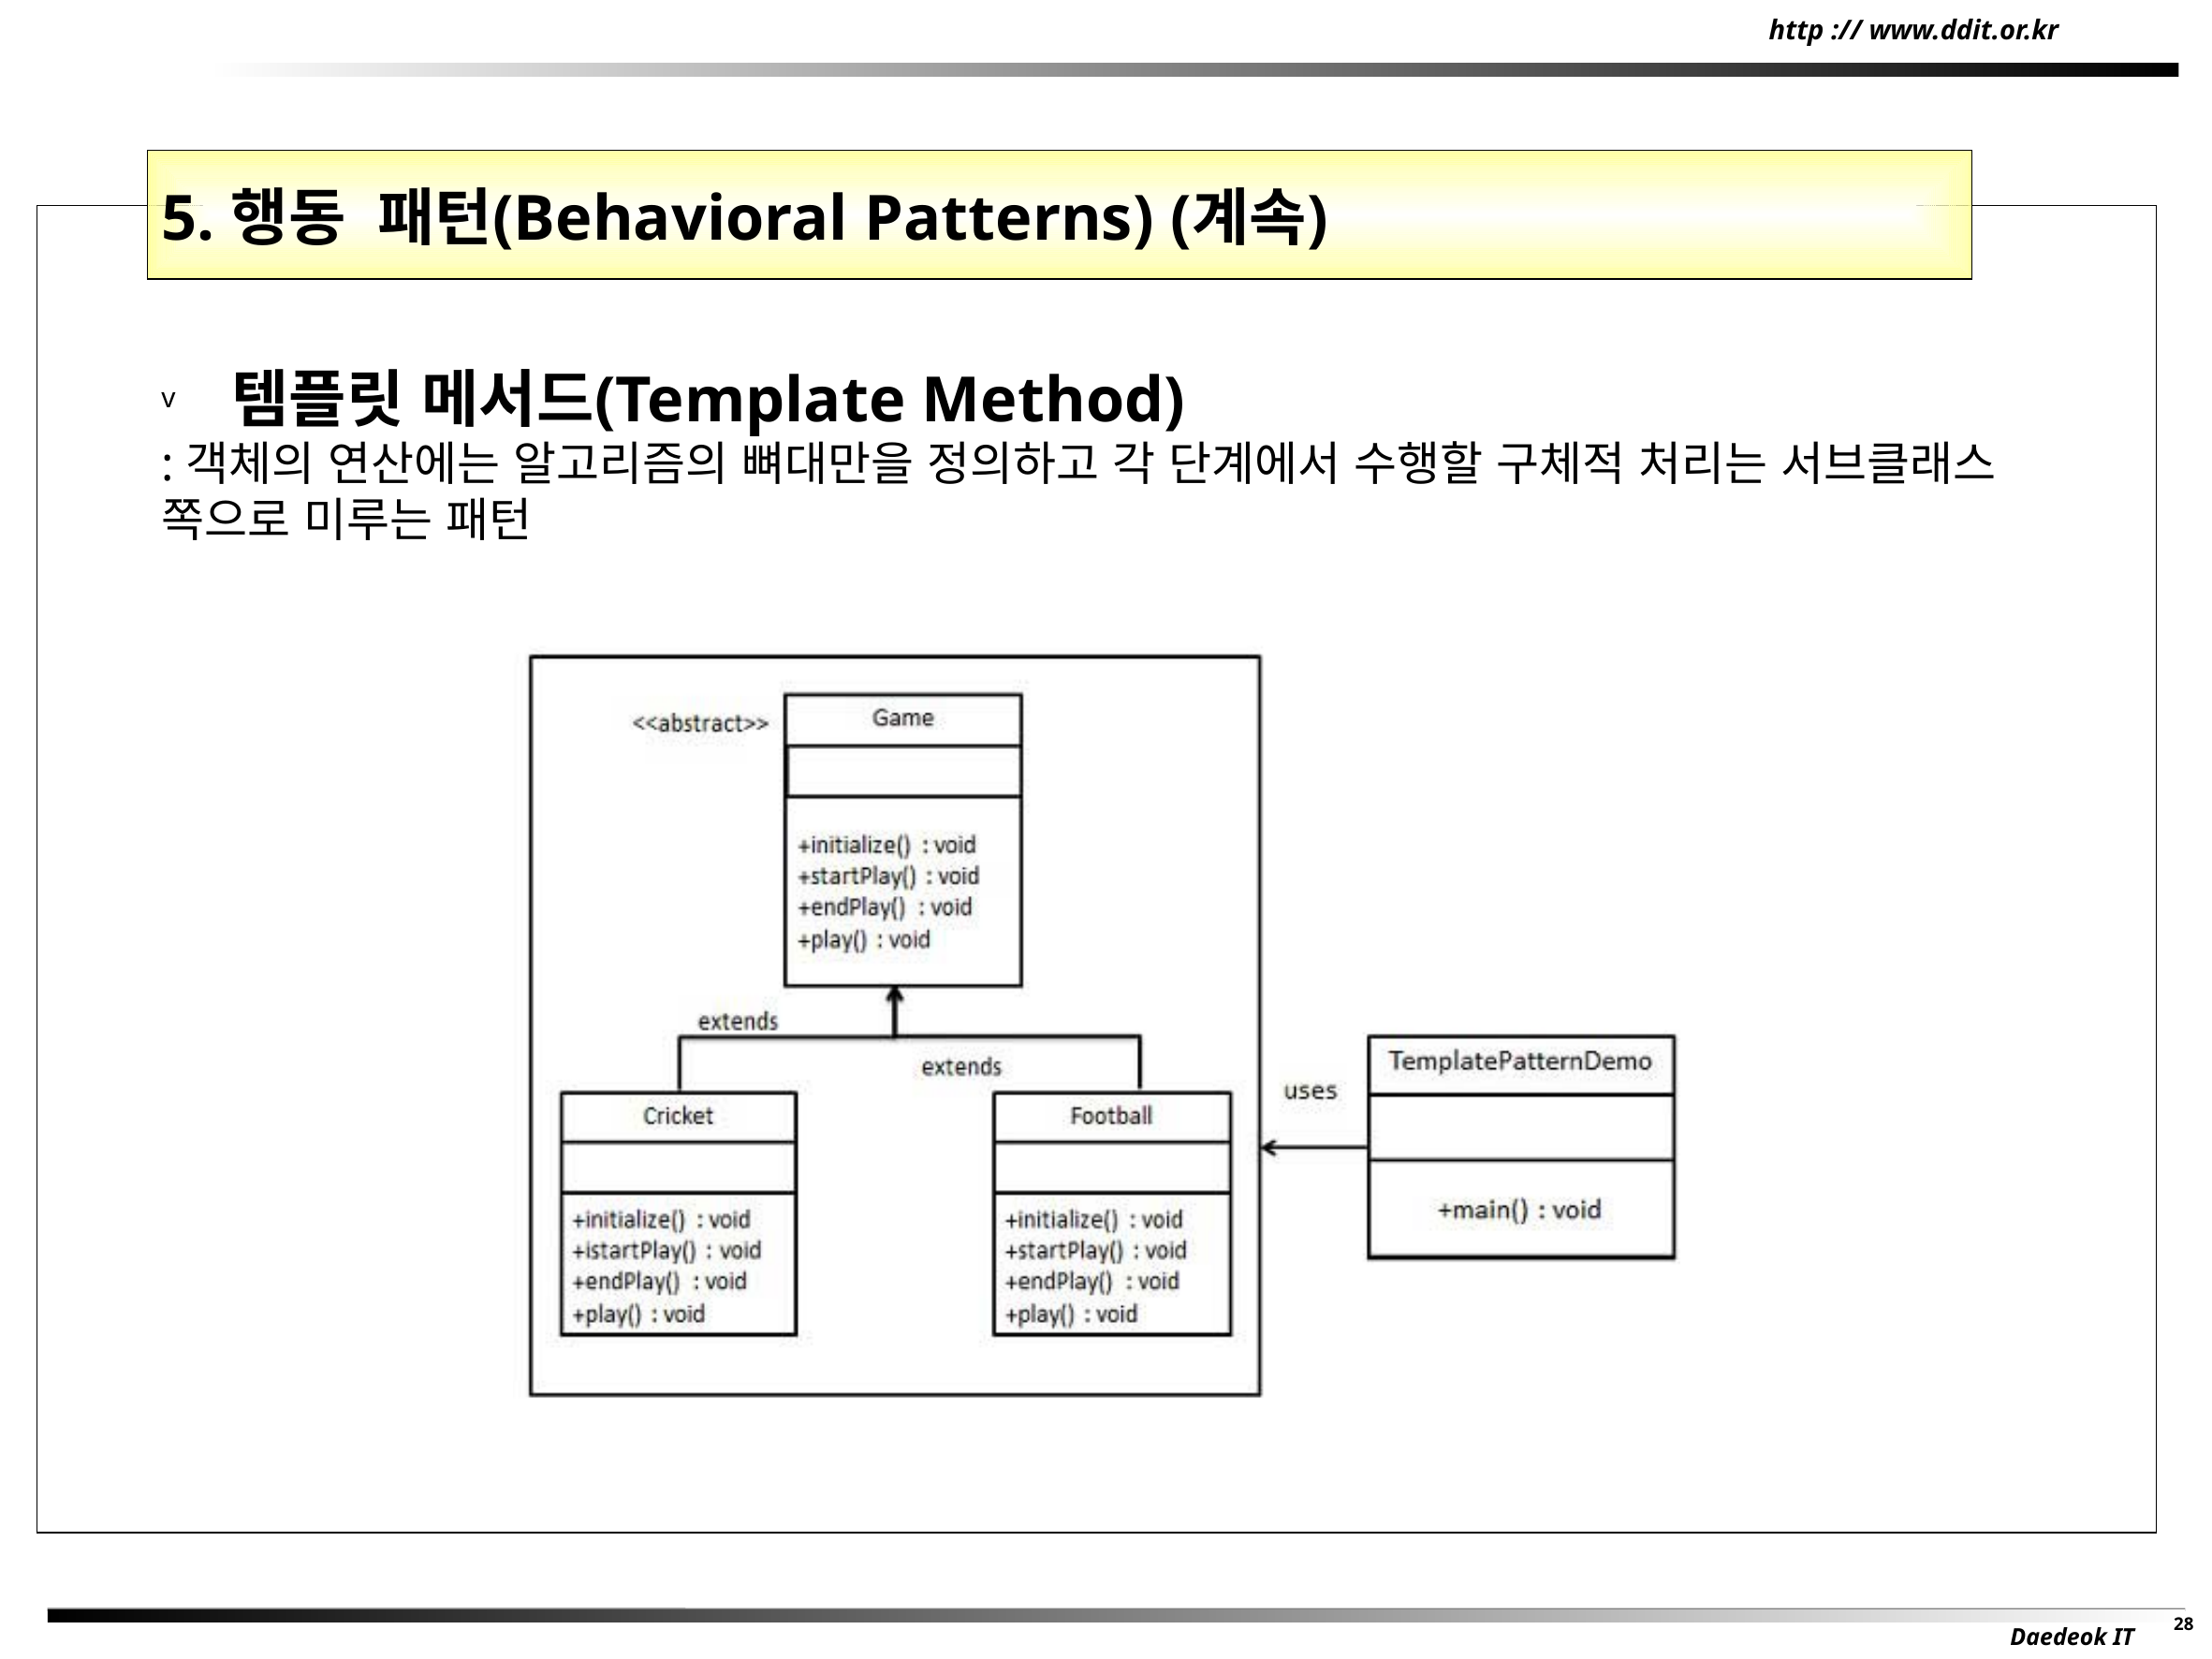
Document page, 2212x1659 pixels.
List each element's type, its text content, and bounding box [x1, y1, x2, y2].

text_box 템플릿 메서드(Template Method) : 객체의 연산에는 알고리즘의 뼈대만을 정의하고 각 단계에서 수행할 구체적 처리는 서브클래스 쪽으로 미루는 패턴 [147, 352, 2046, 554]
text_box 5. 행동 패턴(Behavioral Patterns) (계속) [147, 150, 1972, 280]
picture [513, 630, 1680, 1406]
